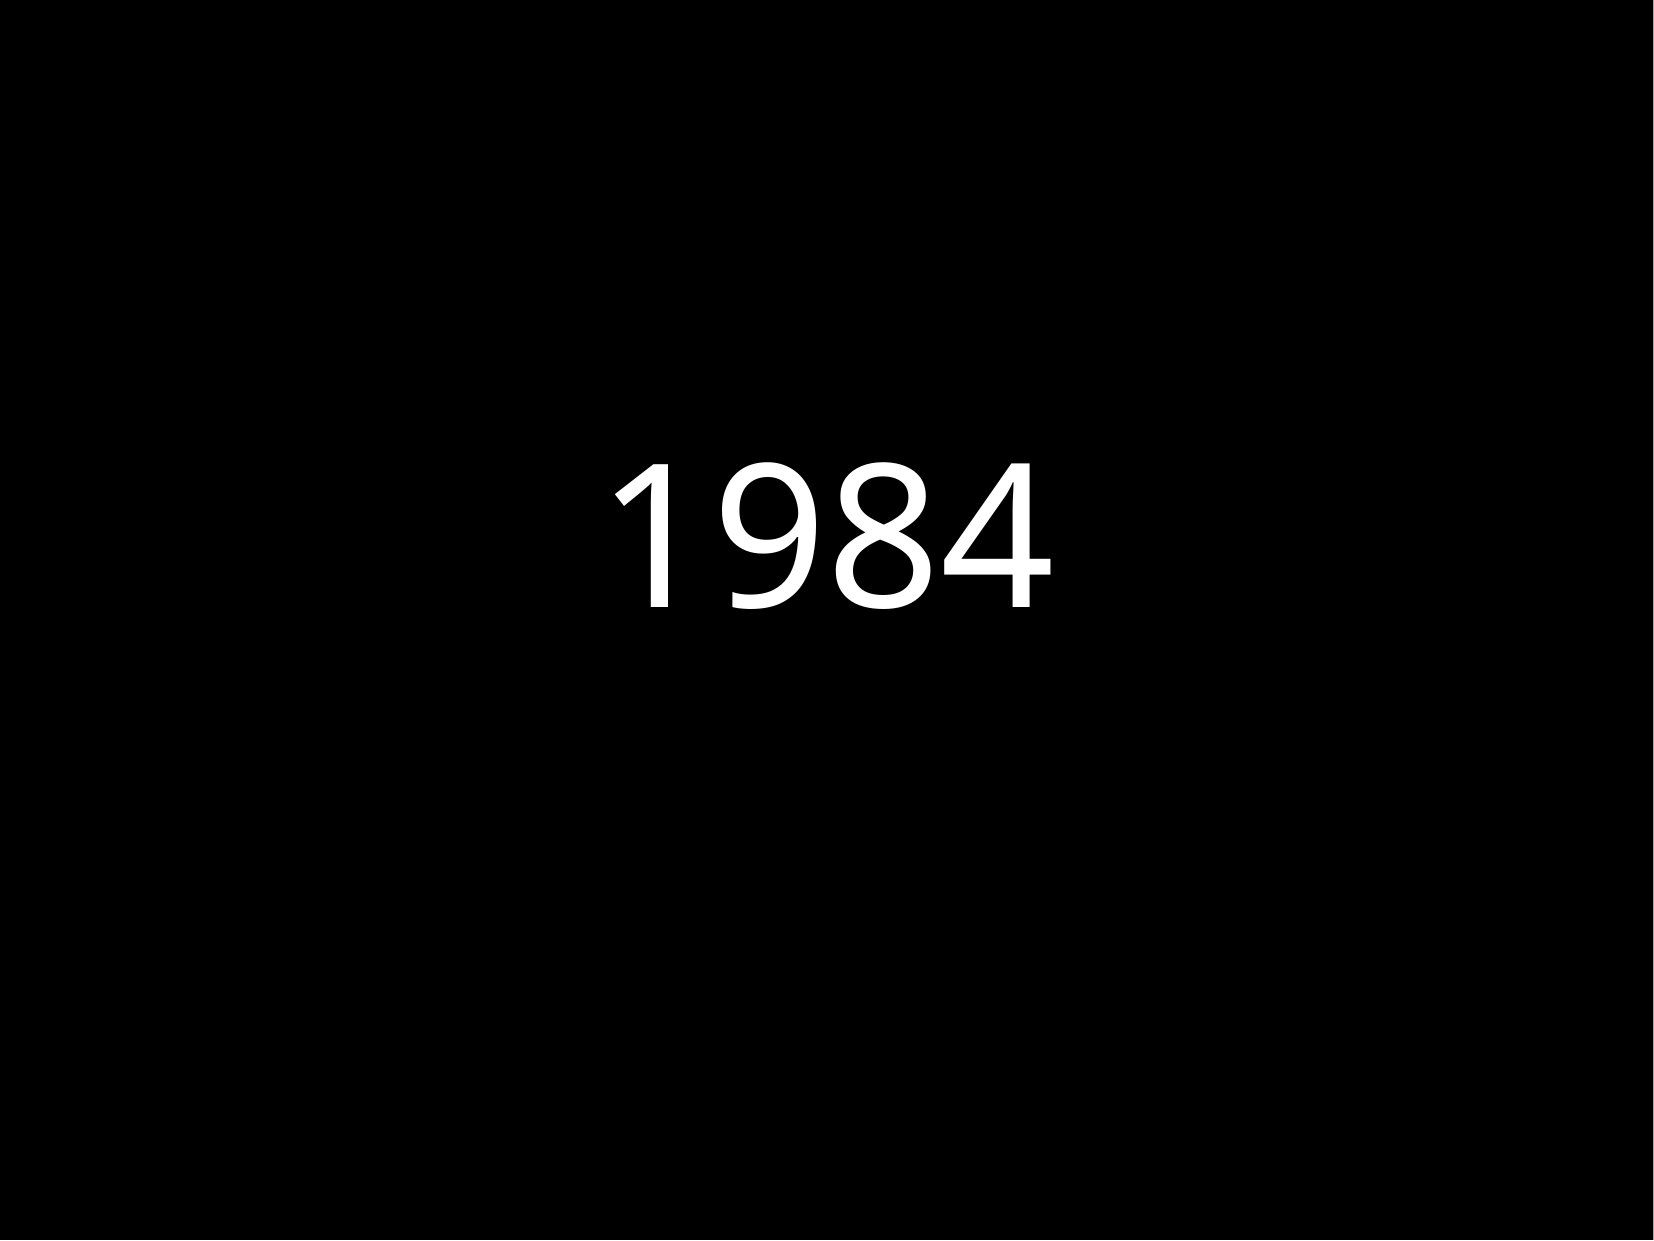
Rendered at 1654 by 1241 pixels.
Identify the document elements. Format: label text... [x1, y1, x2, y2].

subtitle 1984 [82, 49, 1571, 1010]
